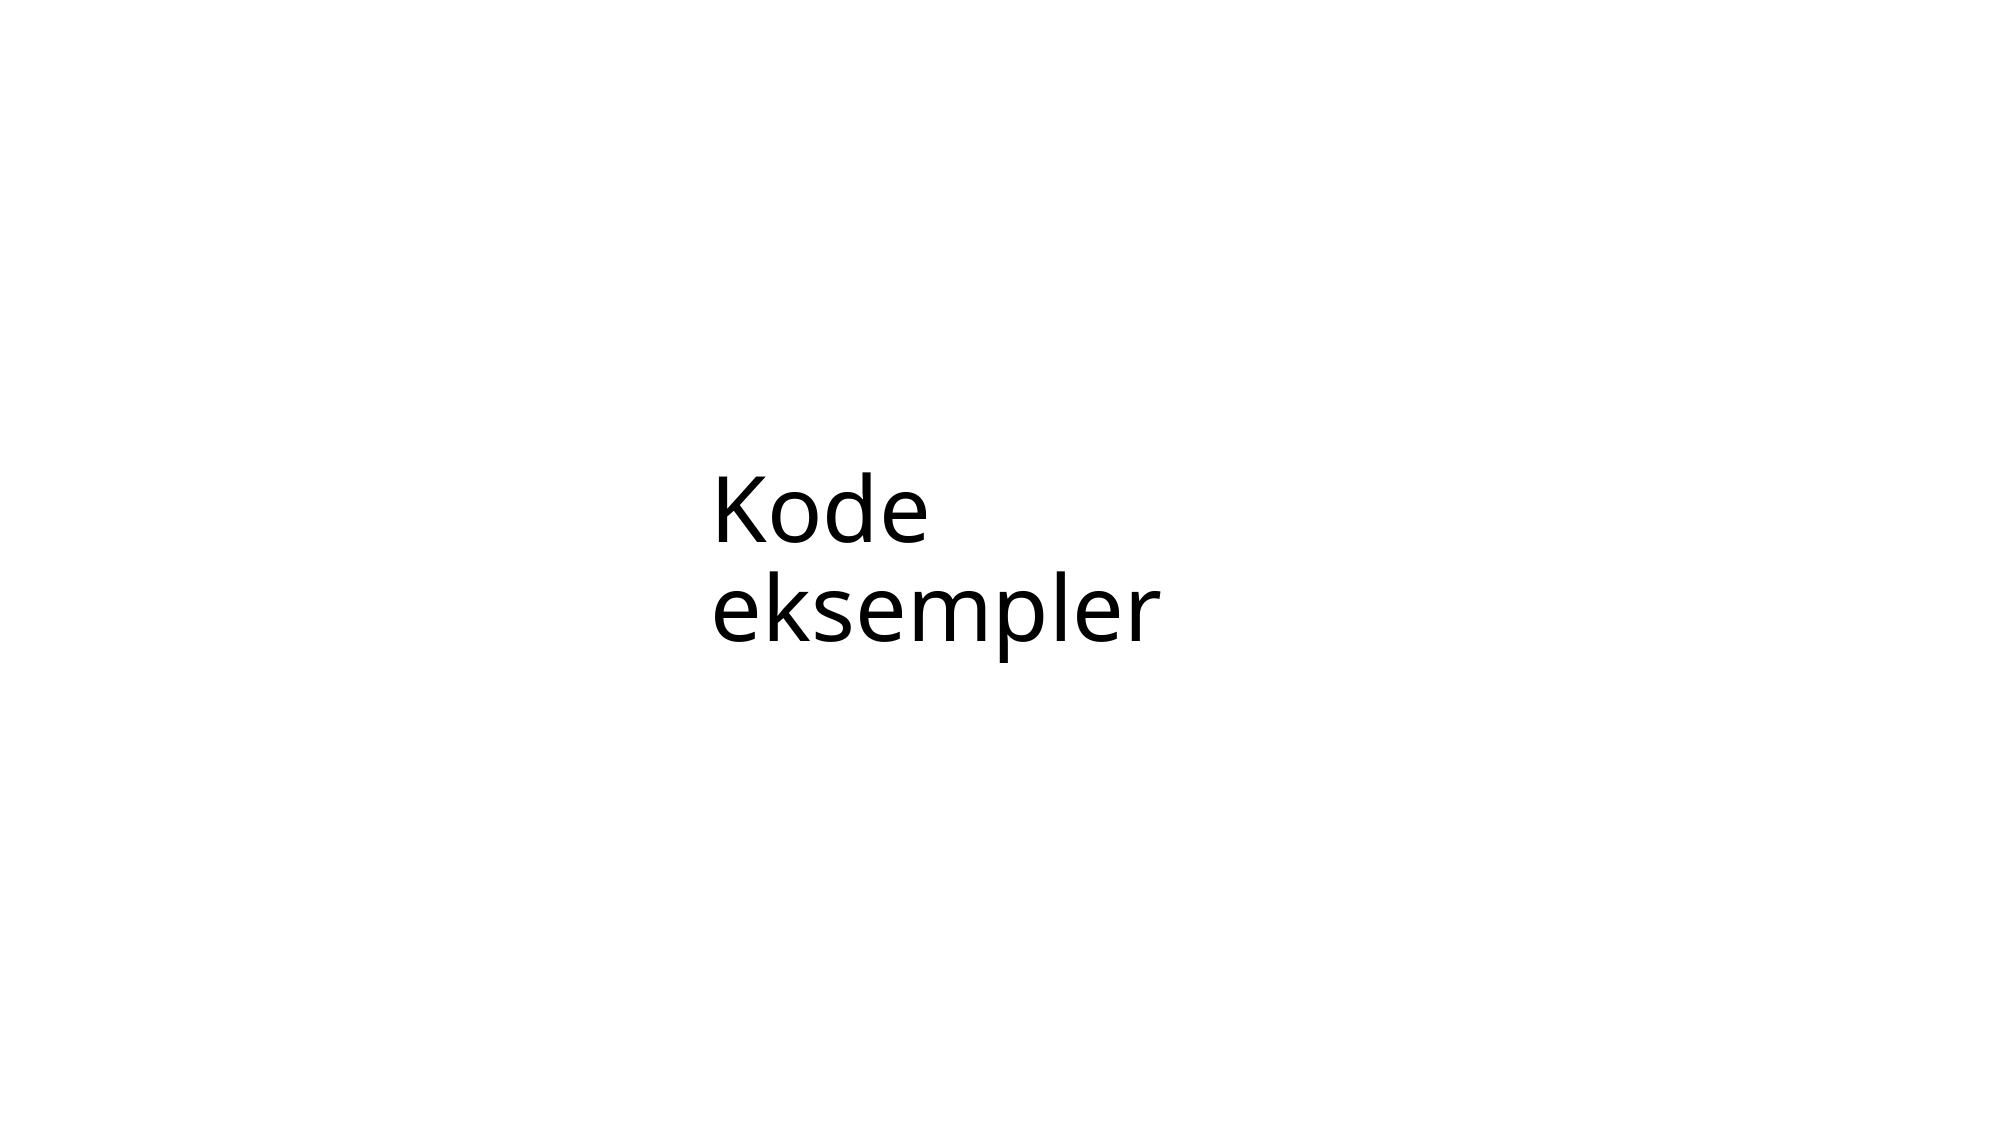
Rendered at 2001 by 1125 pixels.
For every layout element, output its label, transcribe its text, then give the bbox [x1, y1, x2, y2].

title Kode eksempler [695, 453, 1321, 672]
